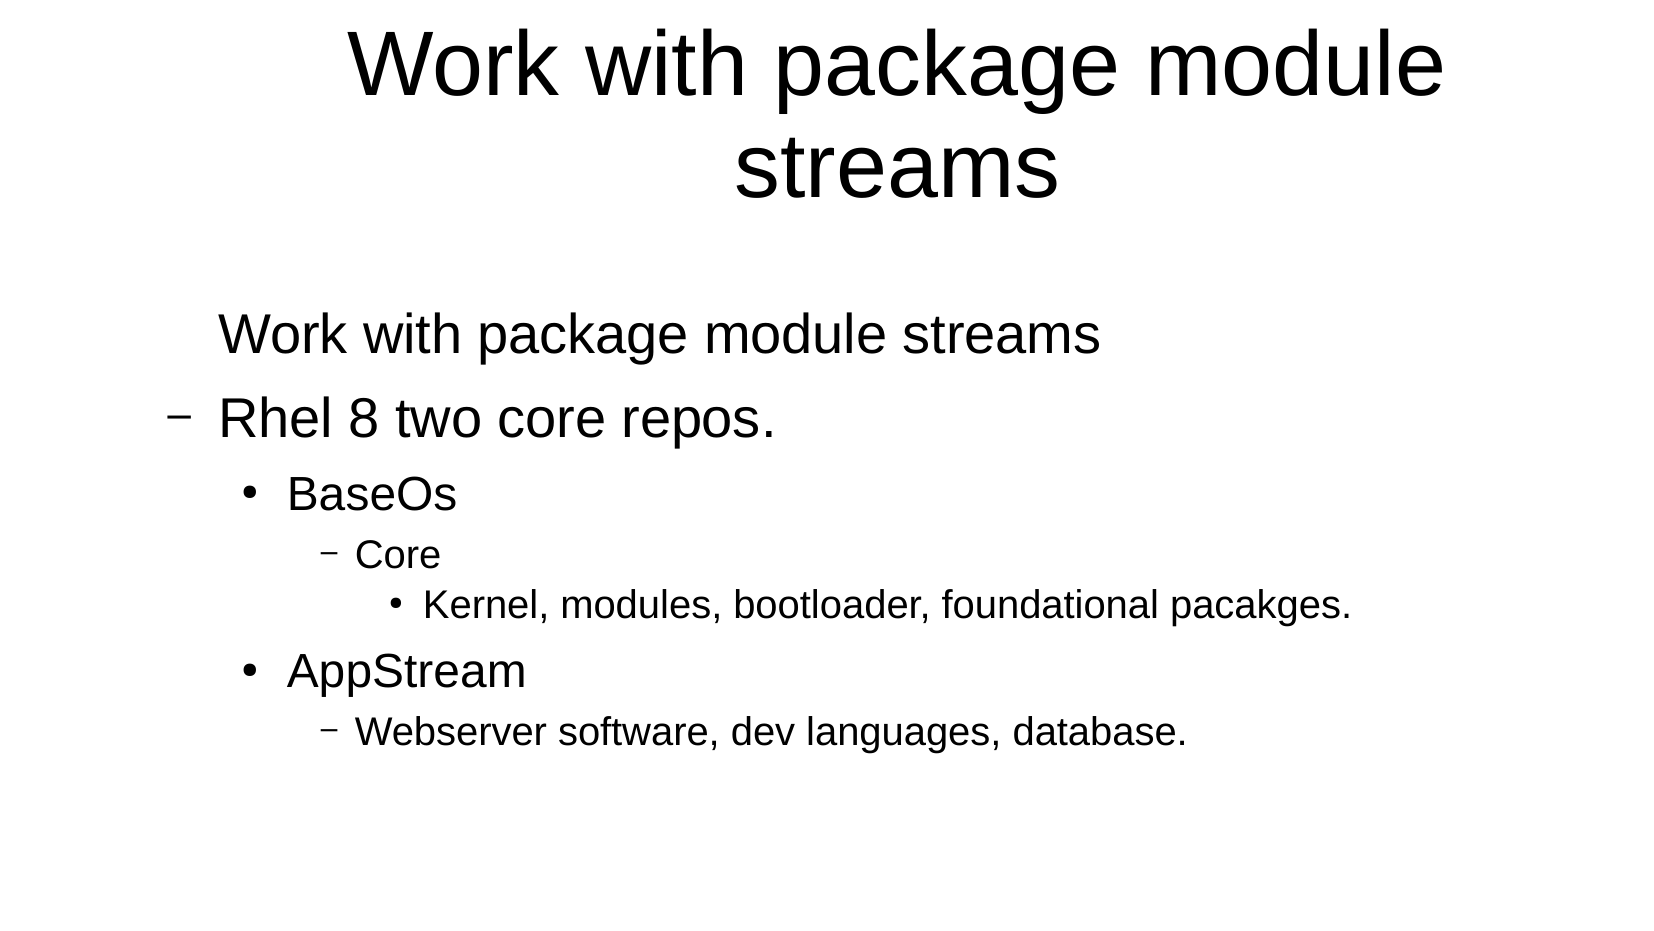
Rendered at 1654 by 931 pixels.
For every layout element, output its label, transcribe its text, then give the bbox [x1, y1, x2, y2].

list Work with package module streams Rhel 8 two core repos. BaseOs Core Kernel, modules, bootloader, foundational pacakges. AppStream Webserver software, dev languages, database. [82, 217, 1571, 758]
title Work with package module streams [82, 12, 1571, 217]
